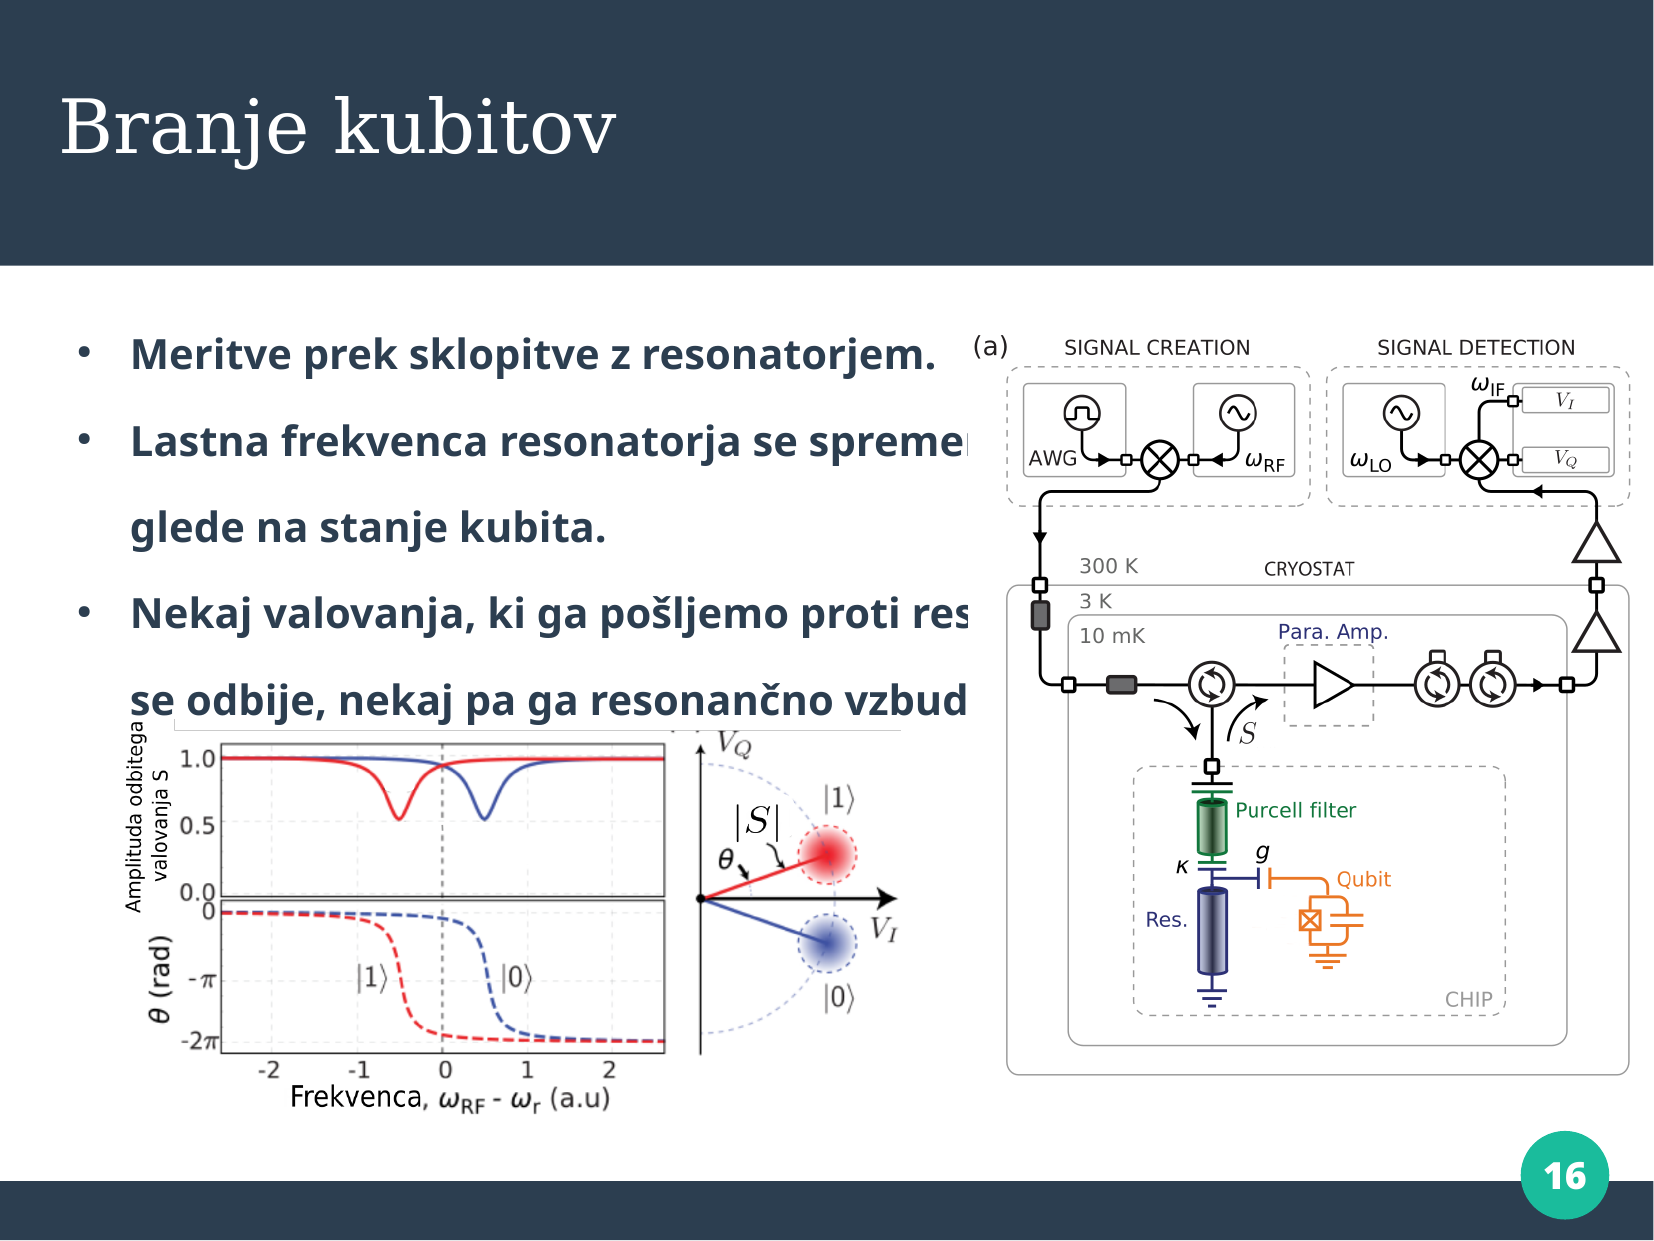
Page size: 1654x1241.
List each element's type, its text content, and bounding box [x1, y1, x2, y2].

picture [120, 719, 901, 1115]
picture [968, 326, 1636, 1081]
title Branje kubitov [59, 49, 1595, 207]
list Meritve prek sklopitve z resonatorjem. Lastna frekvenca resonatorja se spremeni glede na stanje kubita. Nekaj valovanja, ki ga pošljemo proti resonatorju se odbije, nekaj pa ga resonančno vzbudi. [59, 324, 1595, 1152]
